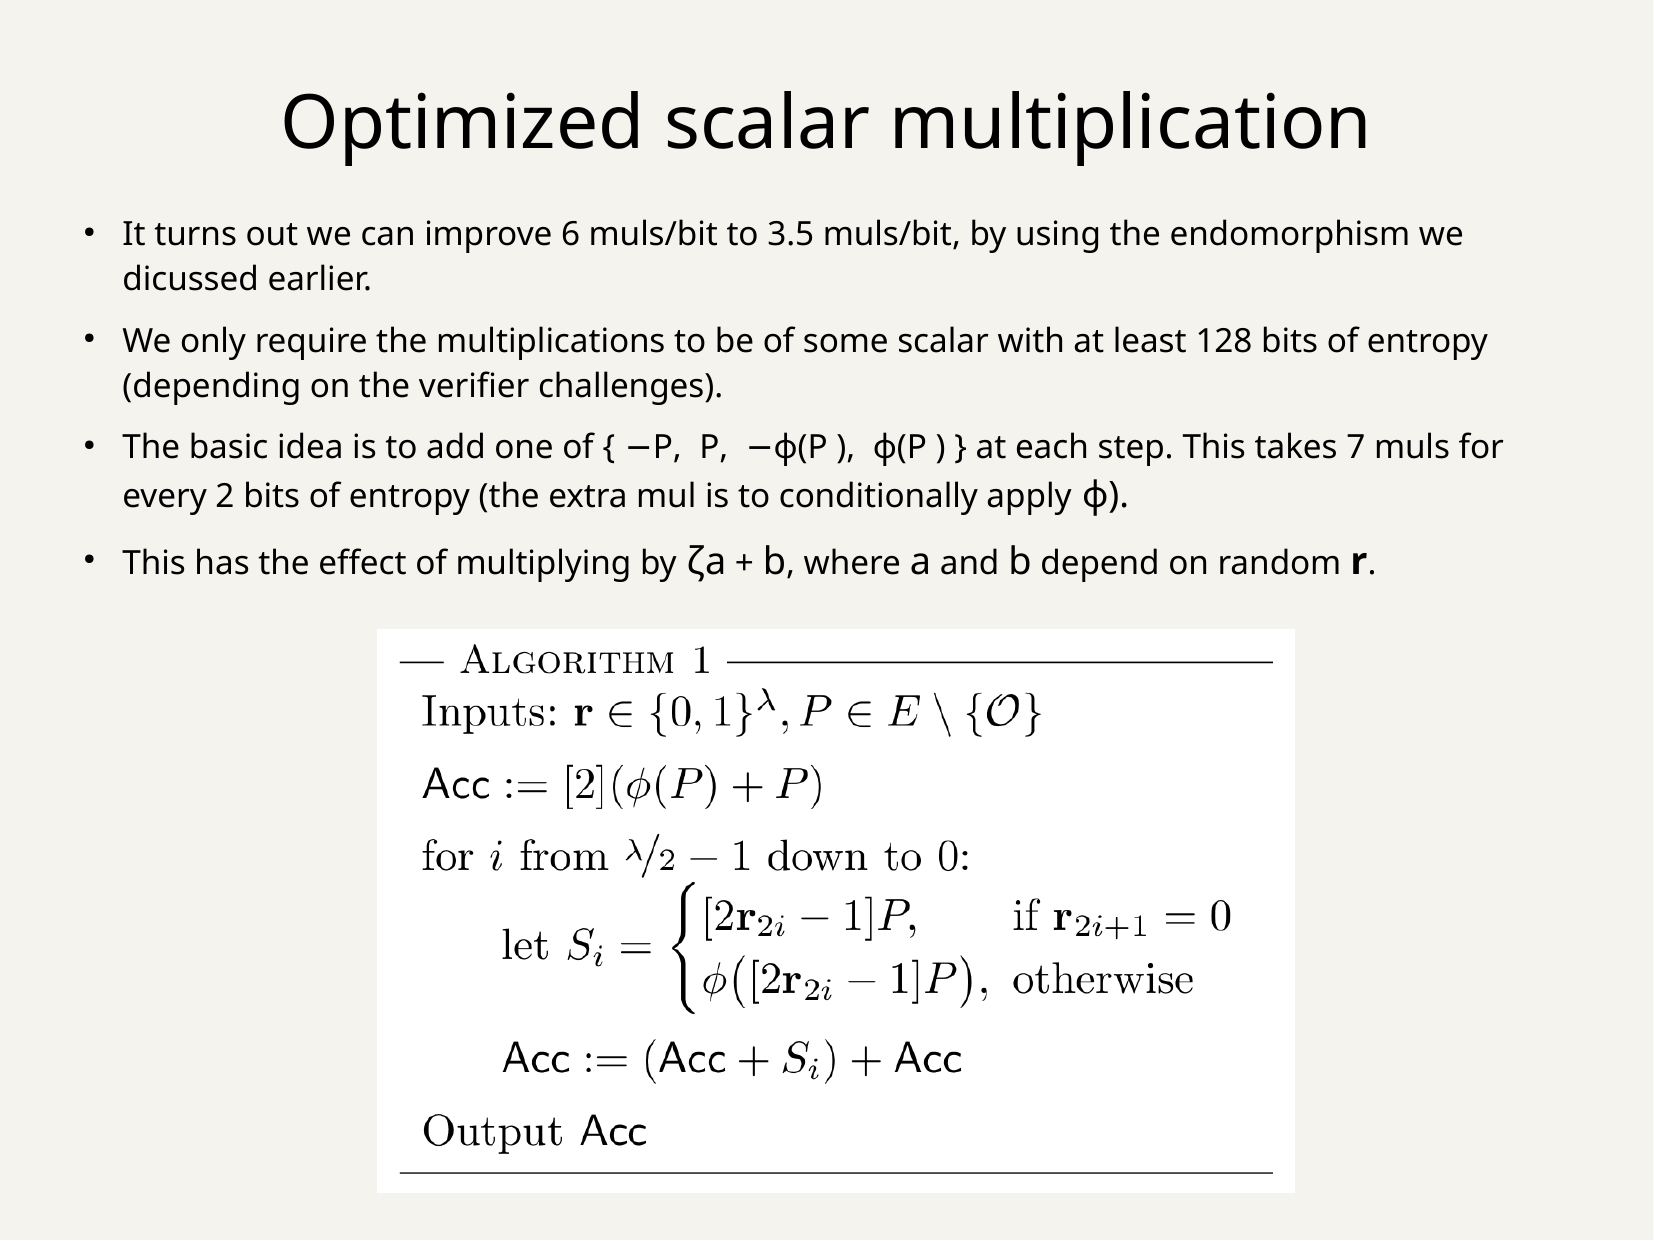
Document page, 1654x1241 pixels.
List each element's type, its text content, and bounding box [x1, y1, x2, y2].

picture [377, 629, 1295, 1193]
list It turns out we can improve 6 muls/bit to 3.5 muls/bit, by using the endomorphism we dicussed earlier. We only require the multiplications to be of some scalar with at least 128 bits of entropy (depending on the verifier challenges). The basic idea is to add one of { −P, P, −ϕ(P ), ϕ(P ) } at each step. This takes 7 muls for every 2 bits of entropy (the extra mul is to conditionally apply ϕ). This has the effect of multiplying by ζa + b, where a and b depend on random r. [70, 210, 1571, 591]
title Optimized scalar multiplication [82, 49, 1571, 189]
